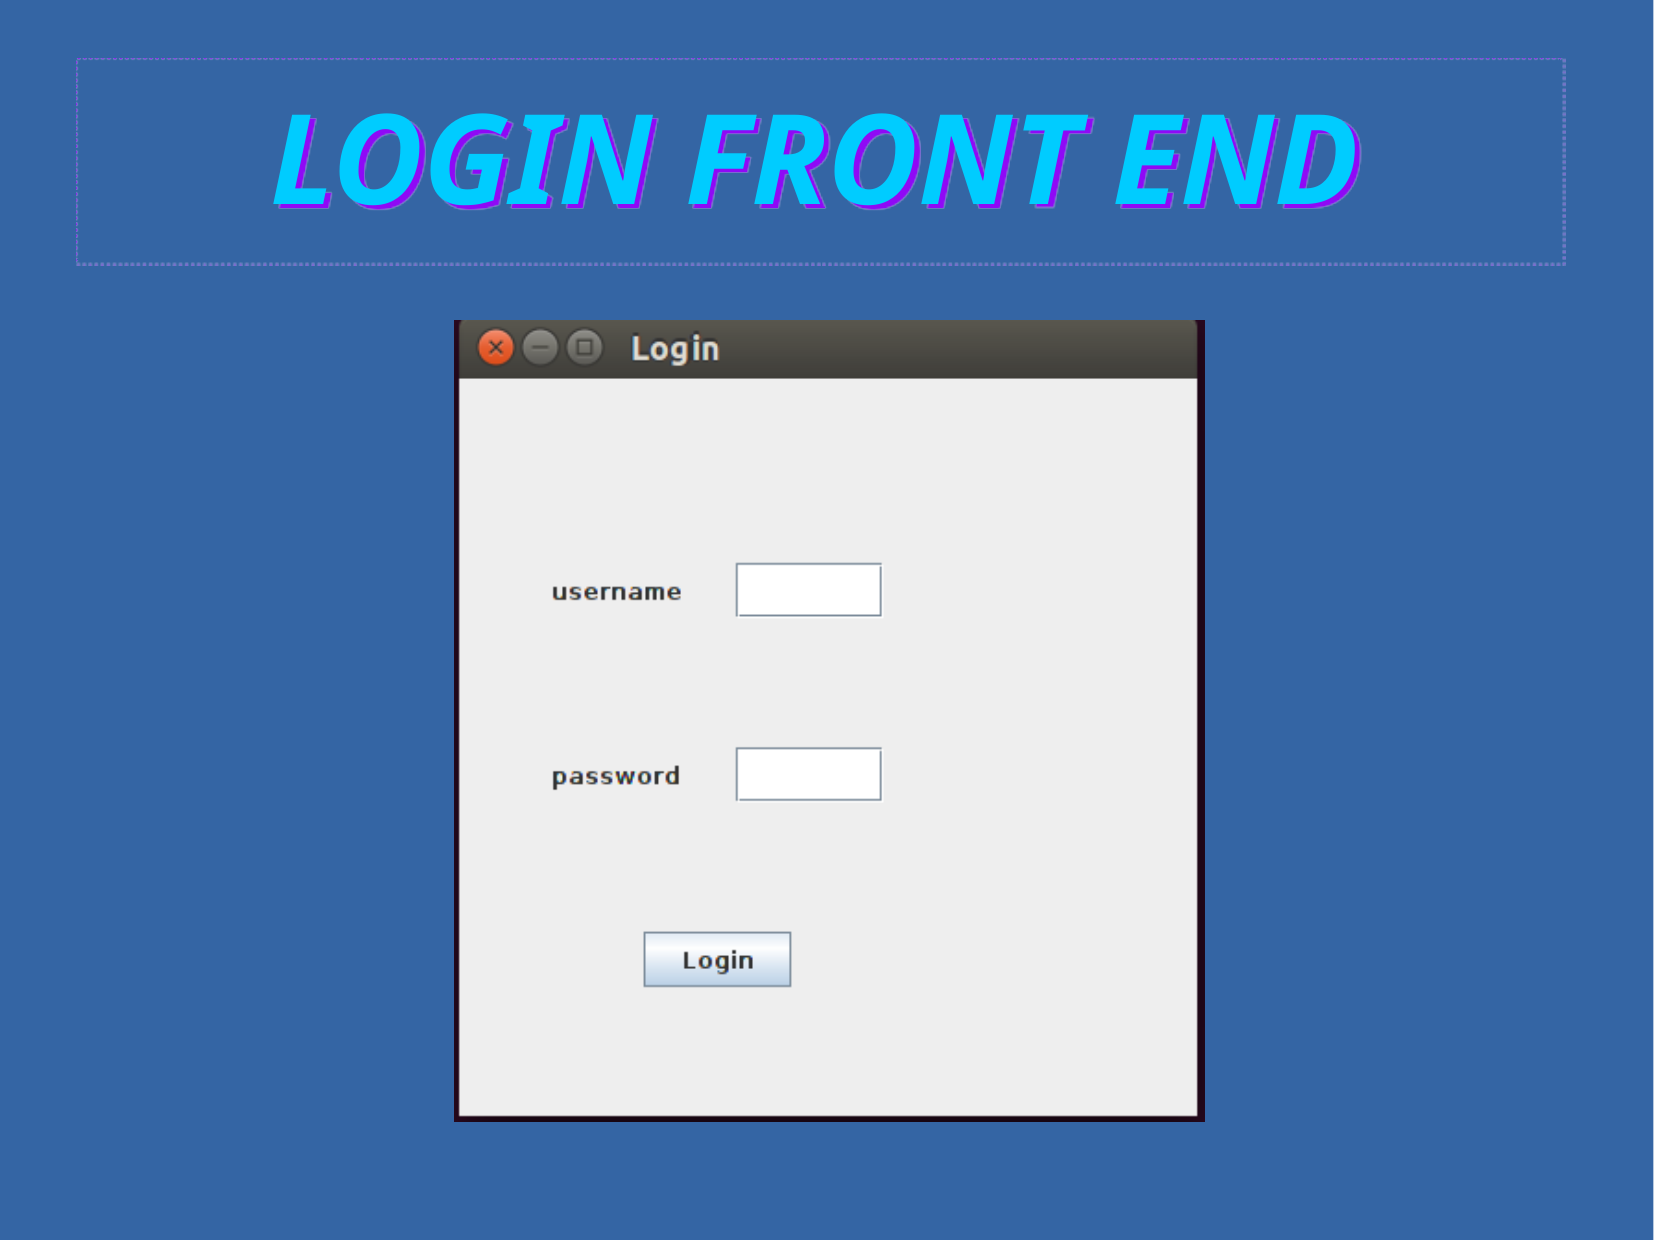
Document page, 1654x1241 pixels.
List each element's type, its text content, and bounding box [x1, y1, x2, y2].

title Login Front End [70, 52, 1560, 260]
picture [454, 320, 1205, 1123]
